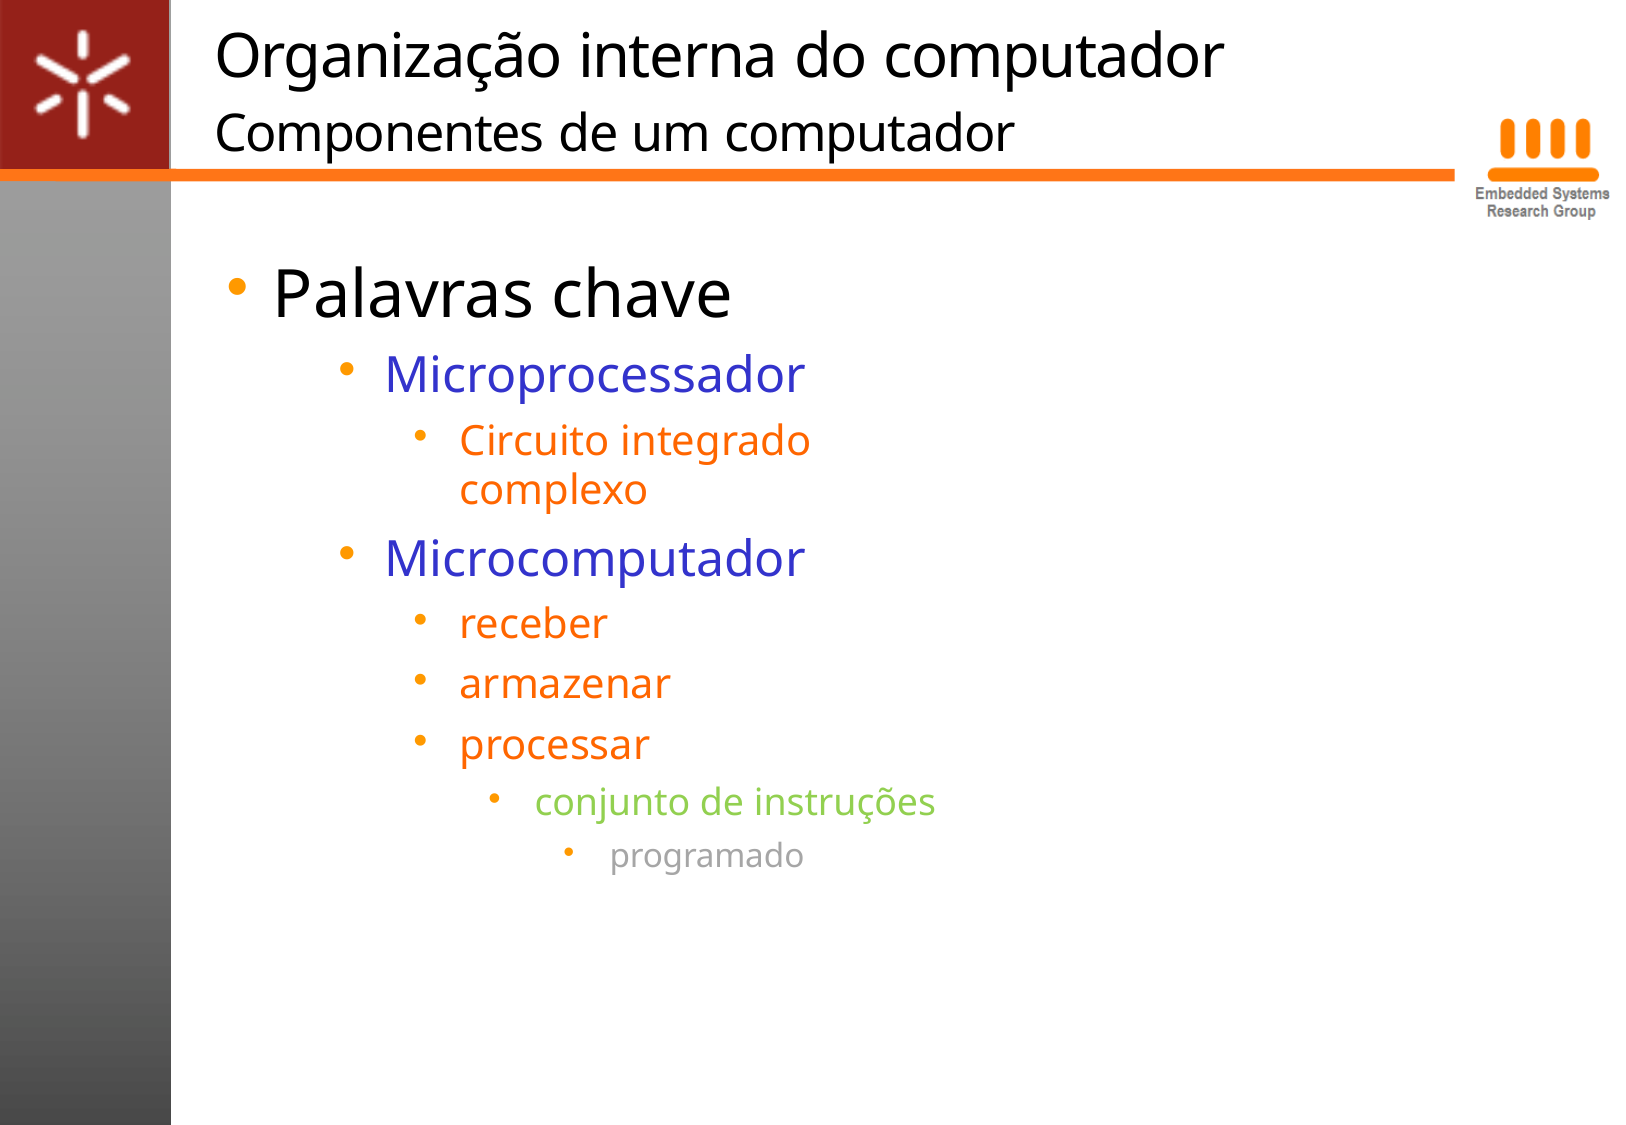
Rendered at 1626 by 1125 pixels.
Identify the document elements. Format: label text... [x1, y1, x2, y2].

title Organização interna do computador Componentes de um computador [212, 16, 1453, 234]
text_box Palavras chave Microprocessador Circuito integrado complexo Microcomputador receber armazenar processar conjunto de instruções programado [224, 233, 976, 875]
picture [0, 0, 171, 169]
picture [1475, 118, 1610, 220]
picture [0, 182, 171, 1125]
